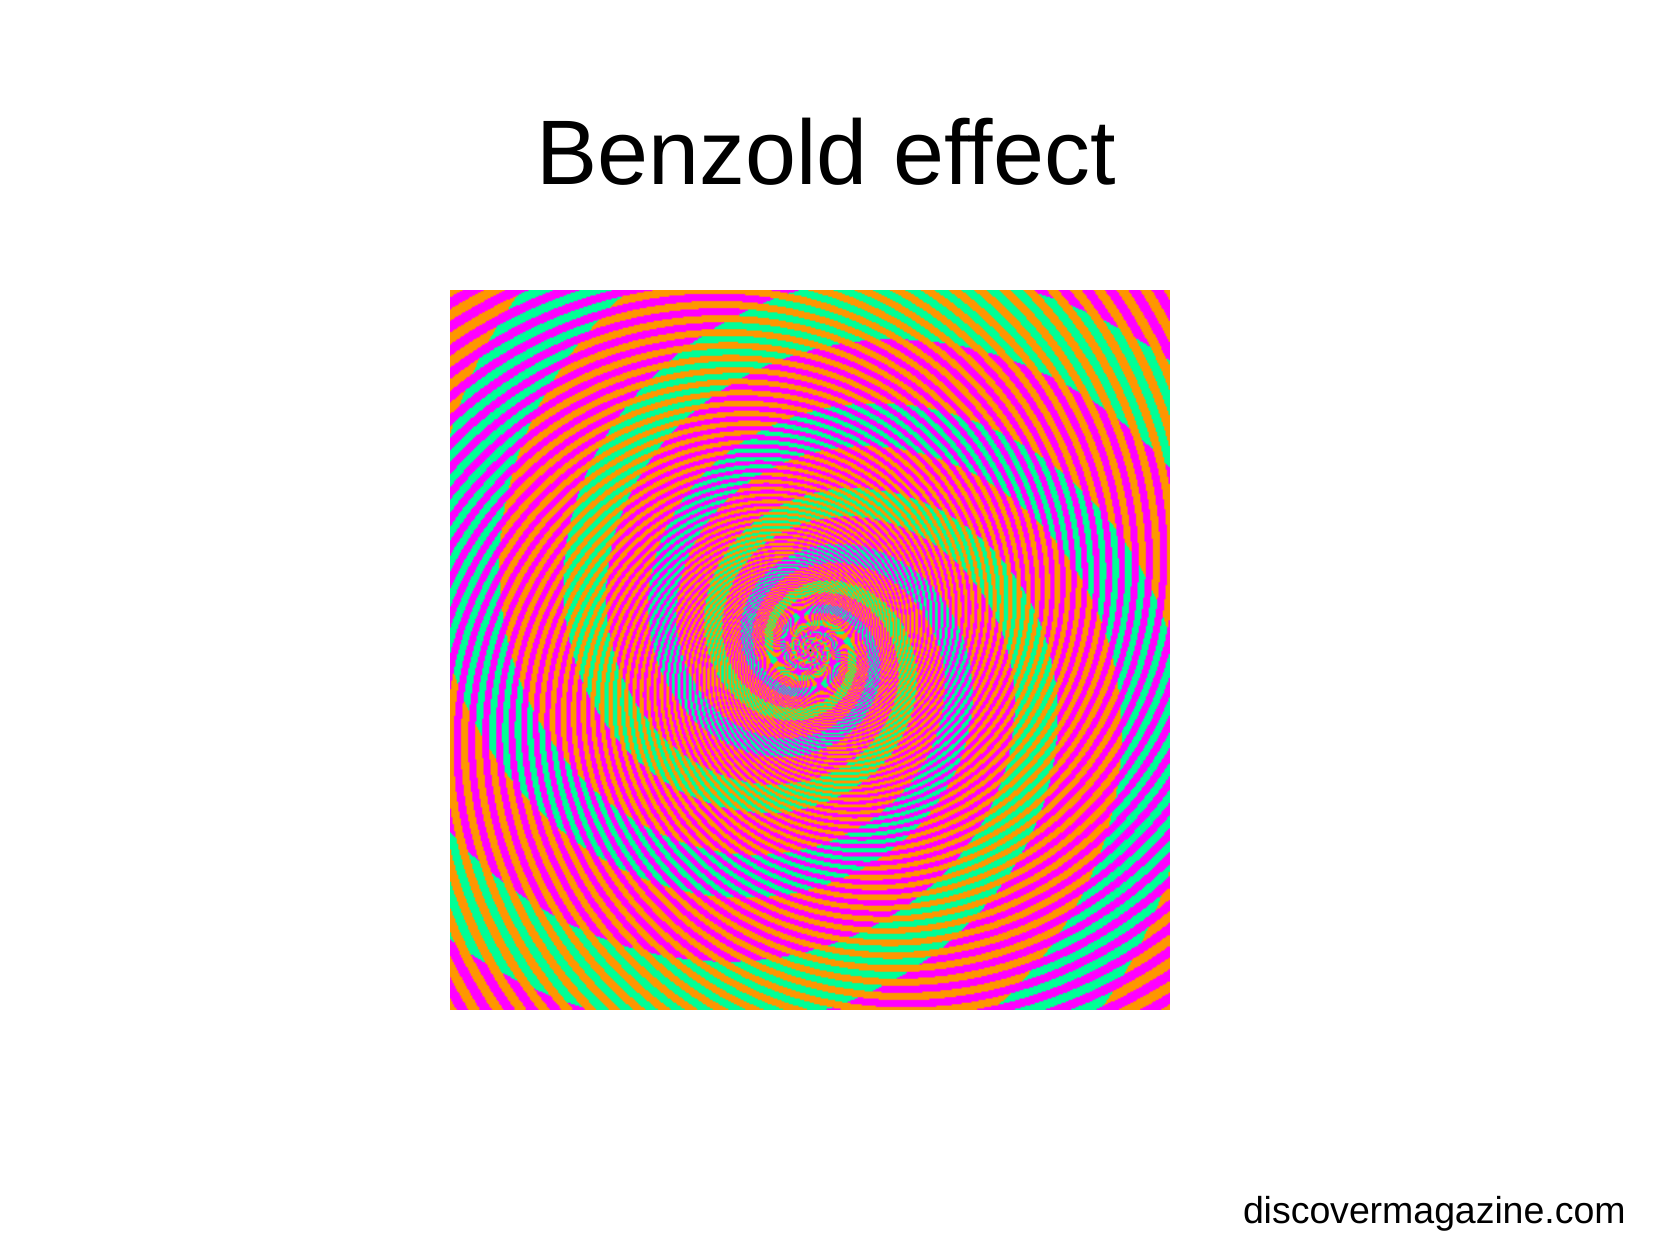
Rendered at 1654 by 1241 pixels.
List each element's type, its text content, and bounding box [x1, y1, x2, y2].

picture [450, 290, 1170, 1010]
text_box discovermagazine.com [1228, 1181, 1641, 1241]
title Benzold effect [82, 49, 1571, 257]
